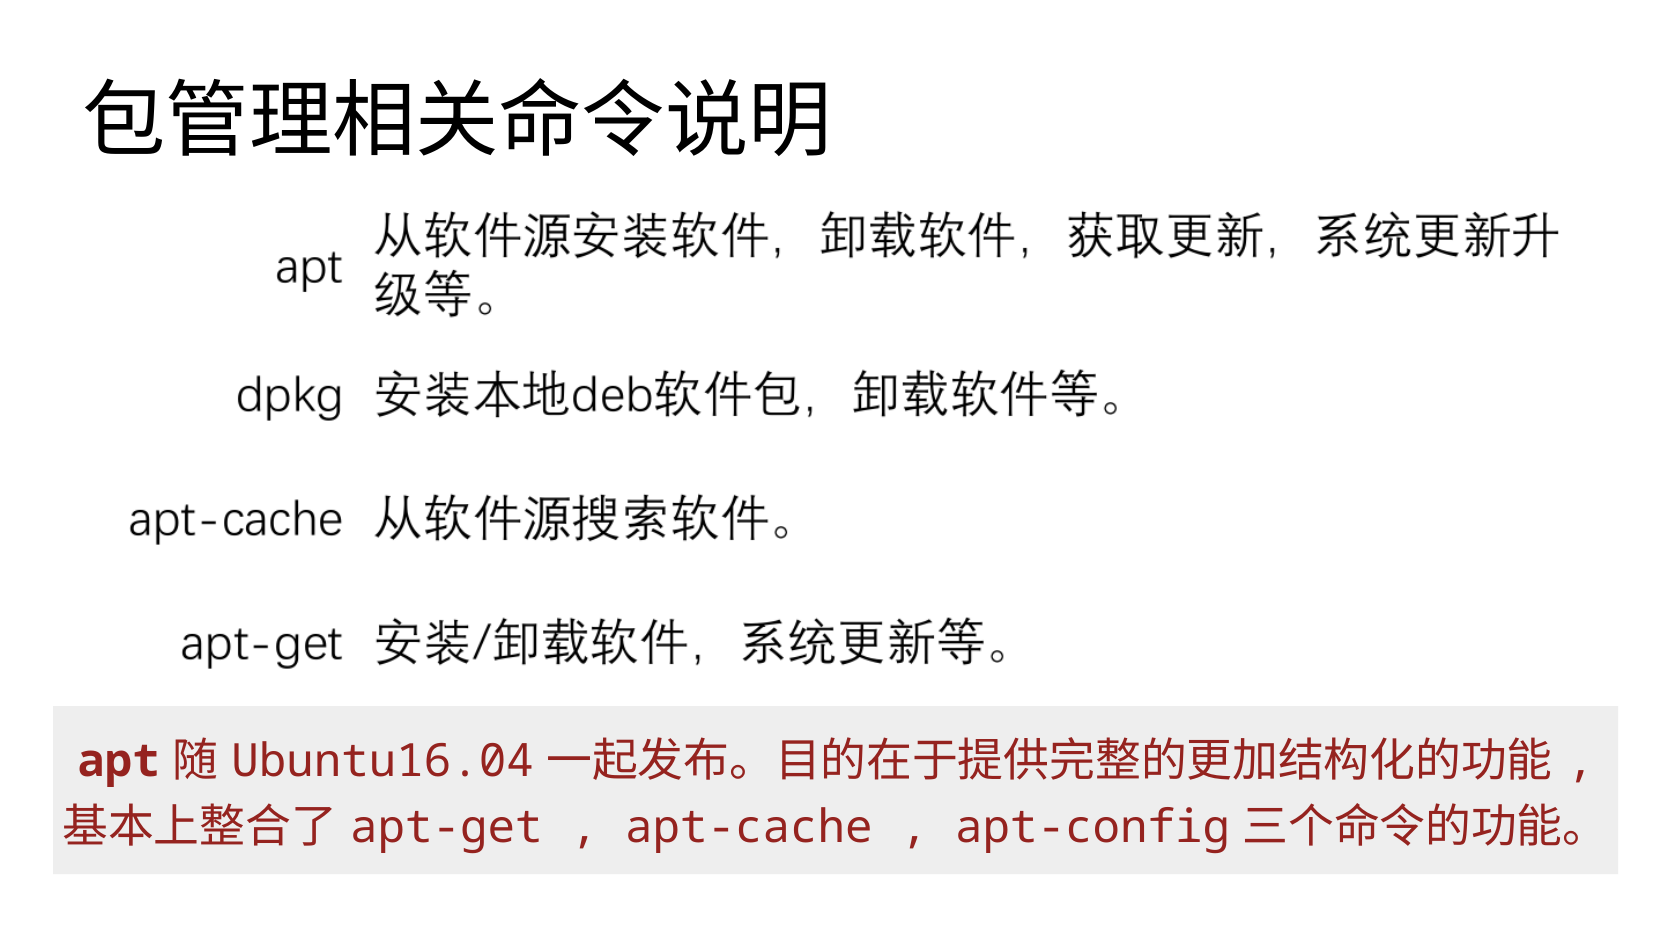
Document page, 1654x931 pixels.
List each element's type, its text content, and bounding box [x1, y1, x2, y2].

picture [82, 197, 1571, 706]
text_box apt随Ubuntu16.04一起发布。目的在于提供完整的更加结构化的功能, 基本上整合了apt-get , apt-cache , apt-config三个命令的功能。 [53, 706, 1619, 875]
title 包管理相关命令说明 [82, 37, 1571, 189]
